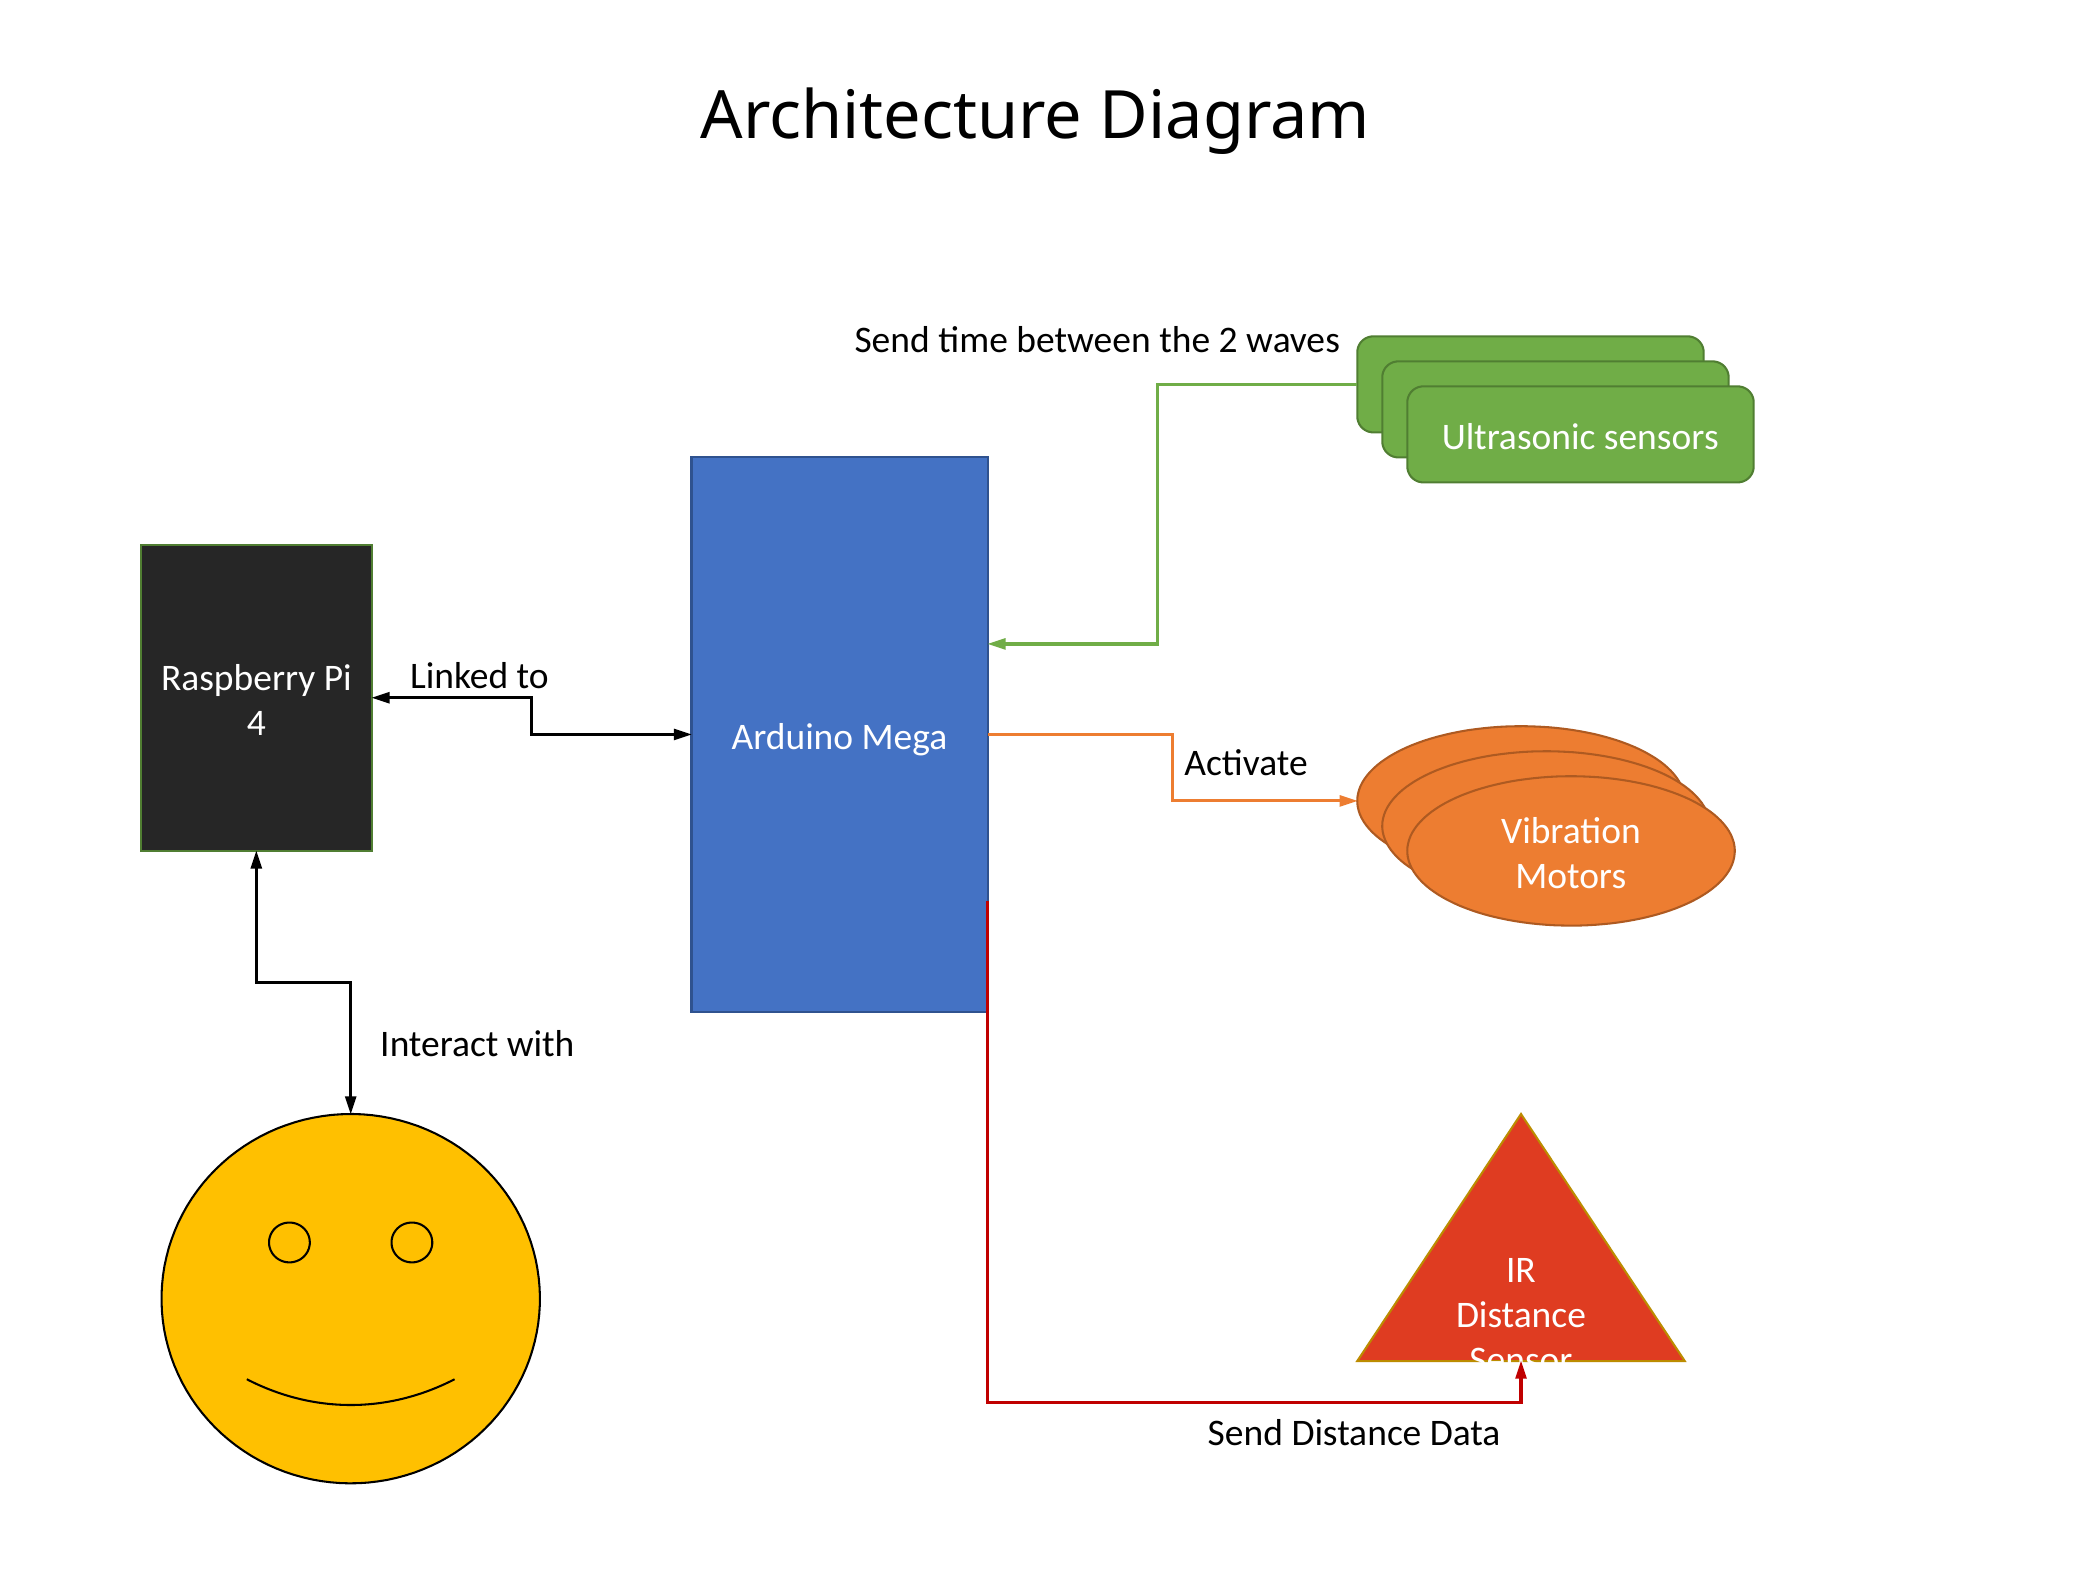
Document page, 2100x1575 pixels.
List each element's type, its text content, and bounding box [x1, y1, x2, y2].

text_box Raspberry Pi 4 [141, 545, 372, 851]
text_box [161, 1114, 540, 1484]
text_box IR Distance Sensor [1357, 1114, 1685, 1362]
text_box Arduino Mega [691, 457, 988, 1012]
text_box Vibration Motors [1407, 776, 1735, 926]
text_box [1357, 336, 1729, 458]
text_box Activate [1169, 730, 1427, 791]
text_box Ultrasonic sensors [1407, 386, 1754, 483]
text_box Send Distance Data [1192, 1400, 1547, 1461]
text_box Interact with [365, 1011, 662, 1073]
text_box Linked to [395, 643, 669, 705]
text_box Architecture Diagram [503, 64, 1569, 160]
text_box Send time between the 2 waves [839, 307, 1442, 369]
text_box [1357, 726, 1705, 869]
